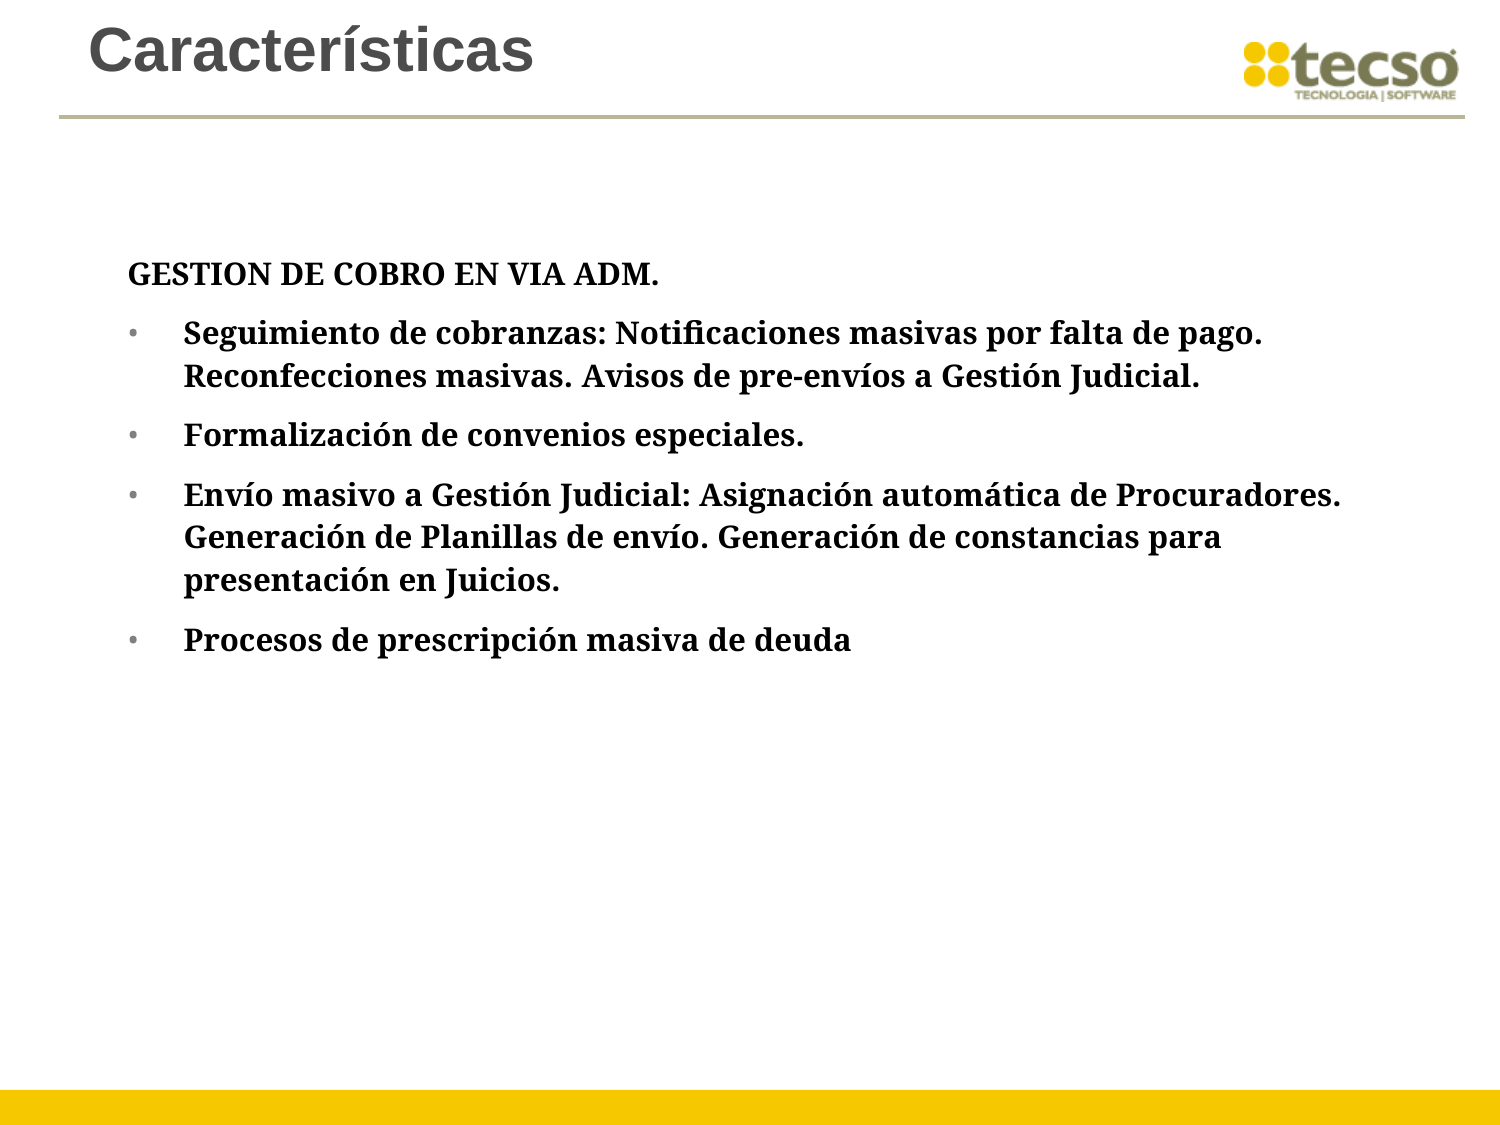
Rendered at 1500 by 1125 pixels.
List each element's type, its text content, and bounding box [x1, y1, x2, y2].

title Características [73, 6, 1238, 211]
list GESTION DE COBRO EN VIA ADM. Seguimiento de cobranzas: Notificaciones masivas por falta de pago. Reconfecciones masivas. Avisos de pre-envíos a Gestión Judicial. Formalización de convenios especiales. Envío masivo a Gestión Judicial: Asignación automática de Procuradores. Generación de Planillas de envío. Generación de constancias para presentación en Juicios. Procesos de prescripción masiva de deuda [112, 184, 1426, 1013]
picture [1244, 42, 1459, 102]
